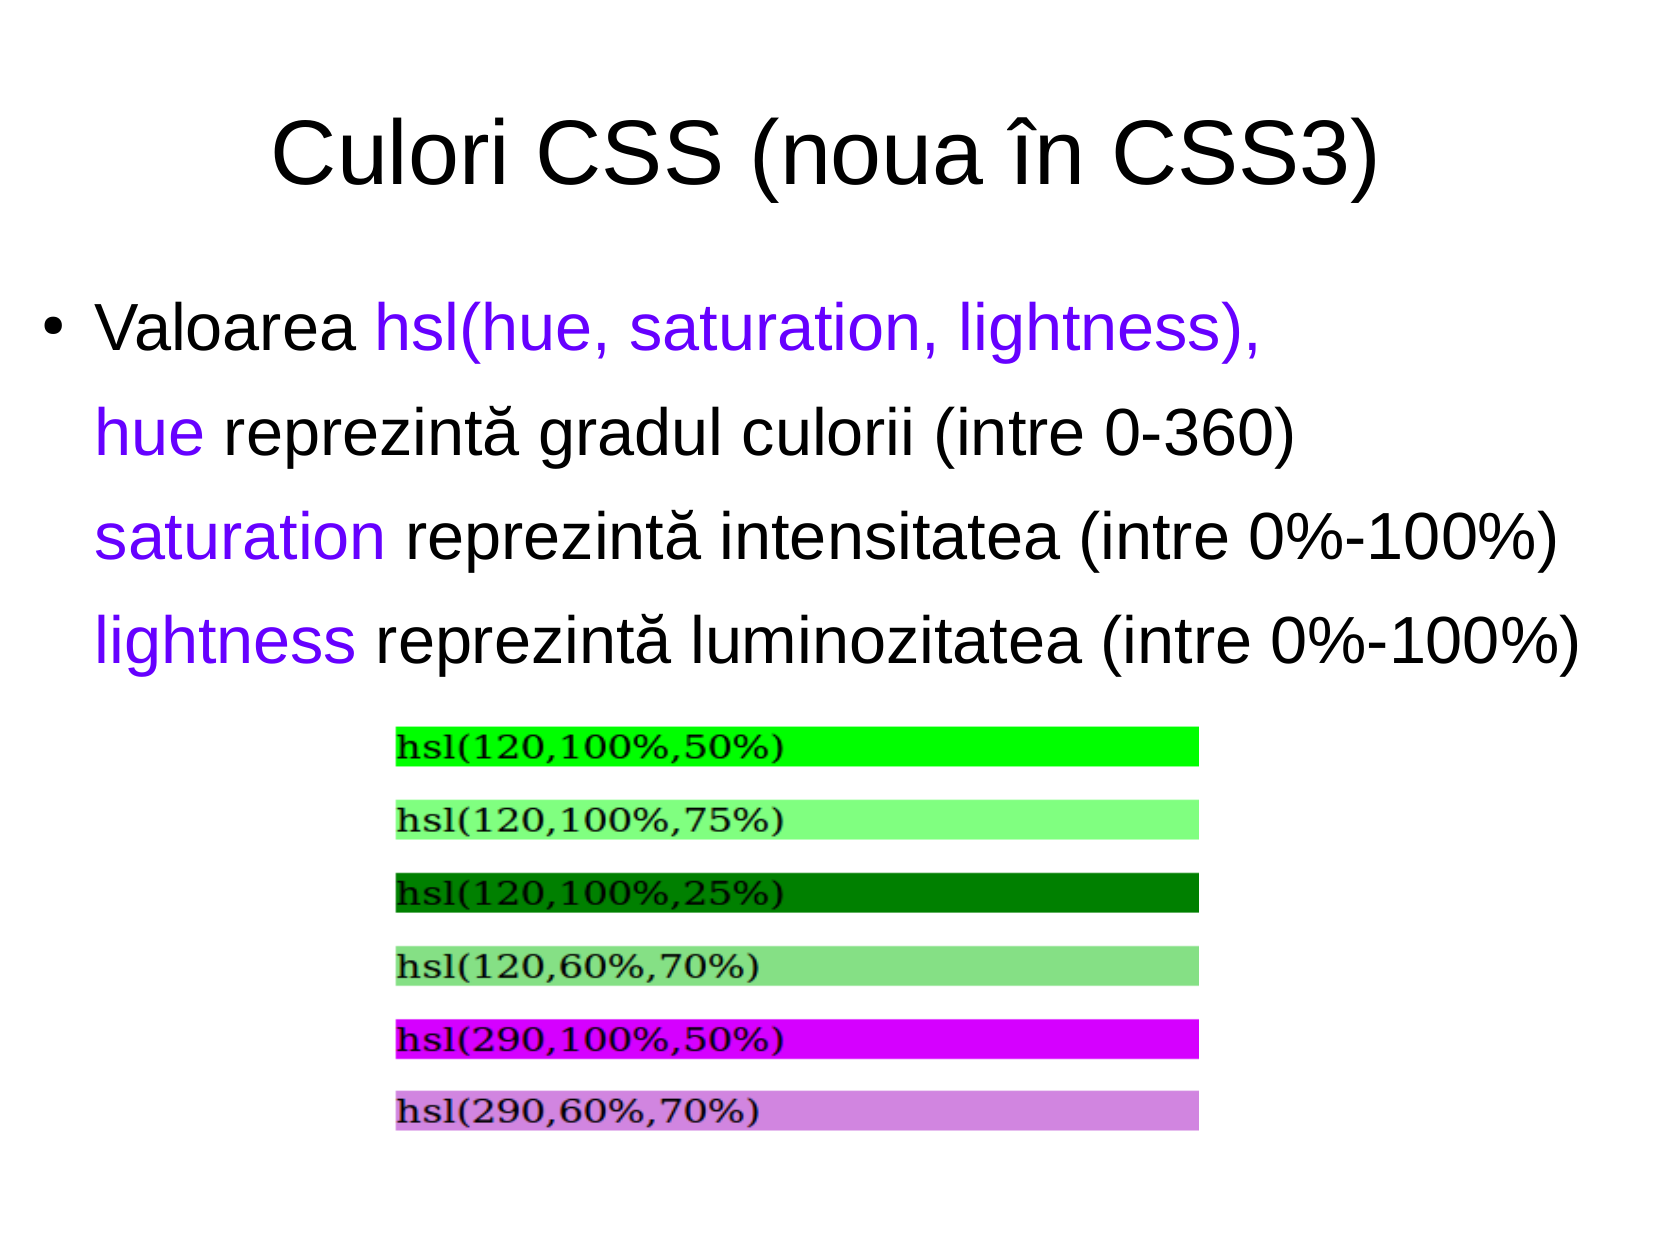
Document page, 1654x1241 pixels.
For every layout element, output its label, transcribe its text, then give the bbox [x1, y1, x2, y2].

picture [383, 719, 1199, 1134]
list Valoarea hsl(hue, saturation, lightness), hue reprezintă gradul culorii (intre 0-360) saturation reprezintă intensitatea (intre 0%-100%) lightness reprezintă luminozitatea (intre 0%-100%) [23, 290, 1595, 1010]
title Culori CSS (noua în CSS3) [82, 49, 1571, 257]
